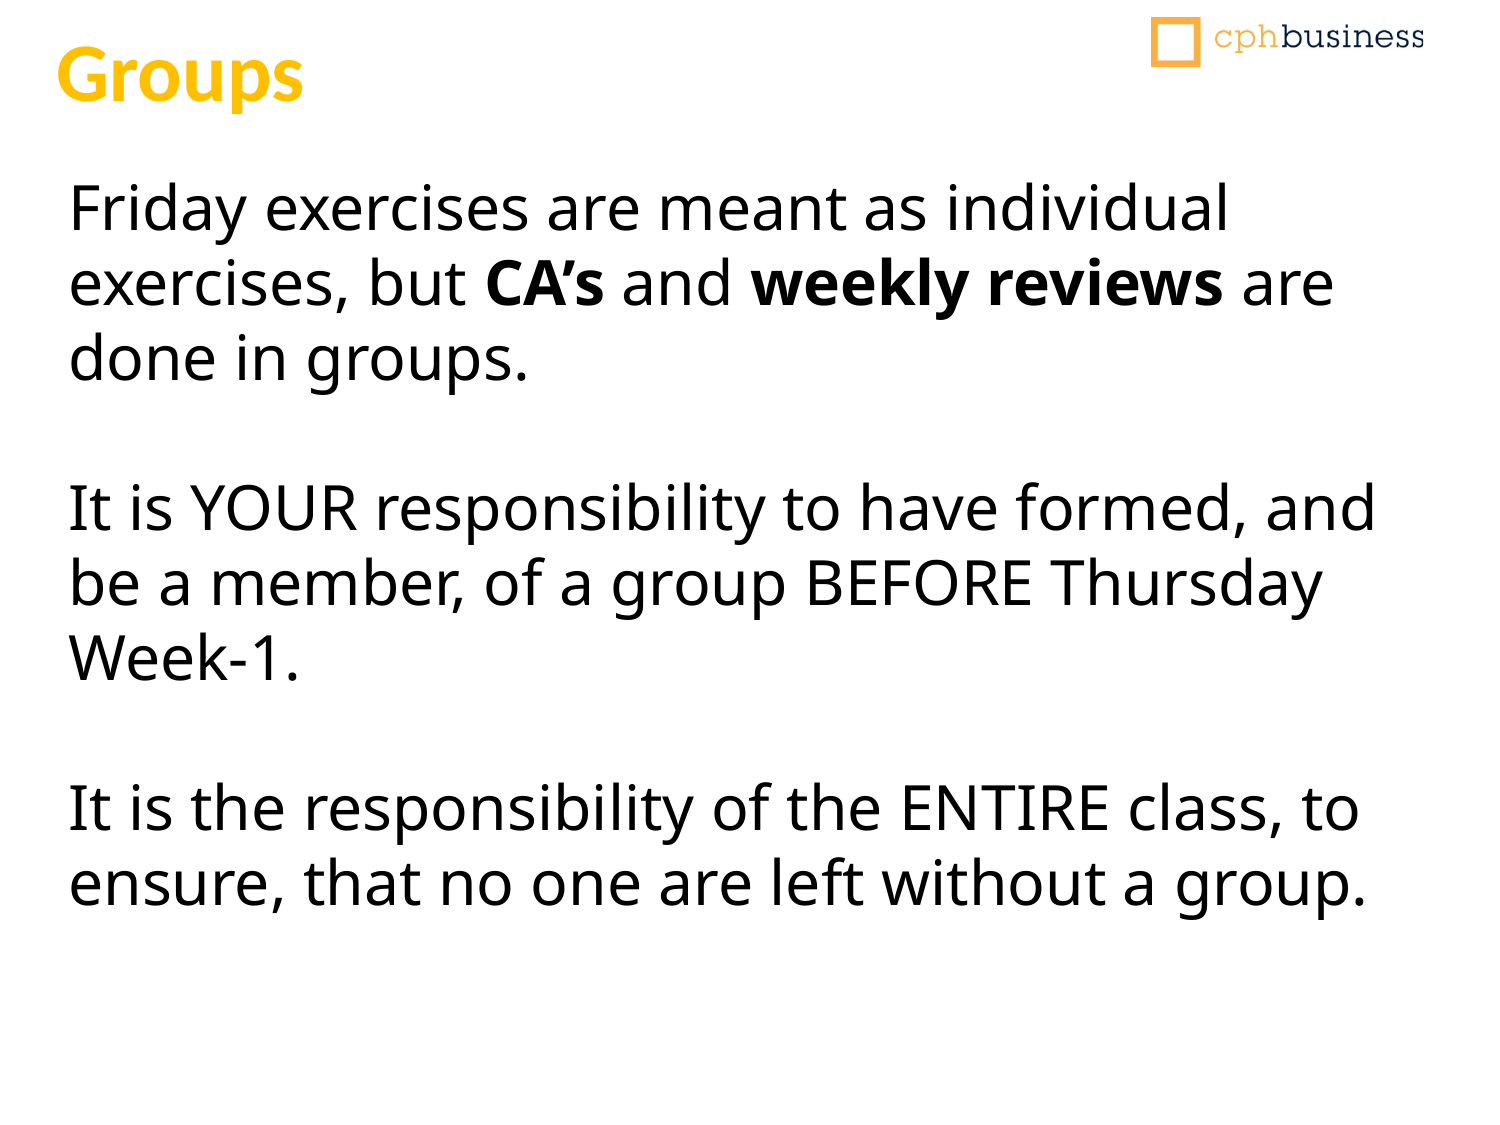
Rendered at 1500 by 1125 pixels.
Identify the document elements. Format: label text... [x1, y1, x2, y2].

title Groups [41, 0, 1140, 138]
text_box Friday exercises are meant as individual exercises, but CA’s and weekly reviews are done in groups. It is YOUR responsibility to have formed, and be a member, of a group BEFORE Thursday Week-1. It is the responsibility of the ENTIRE class, to ensure, that no one are left without a group. [53, 160, 1465, 923]
picture [1151, 17, 1424, 67]
